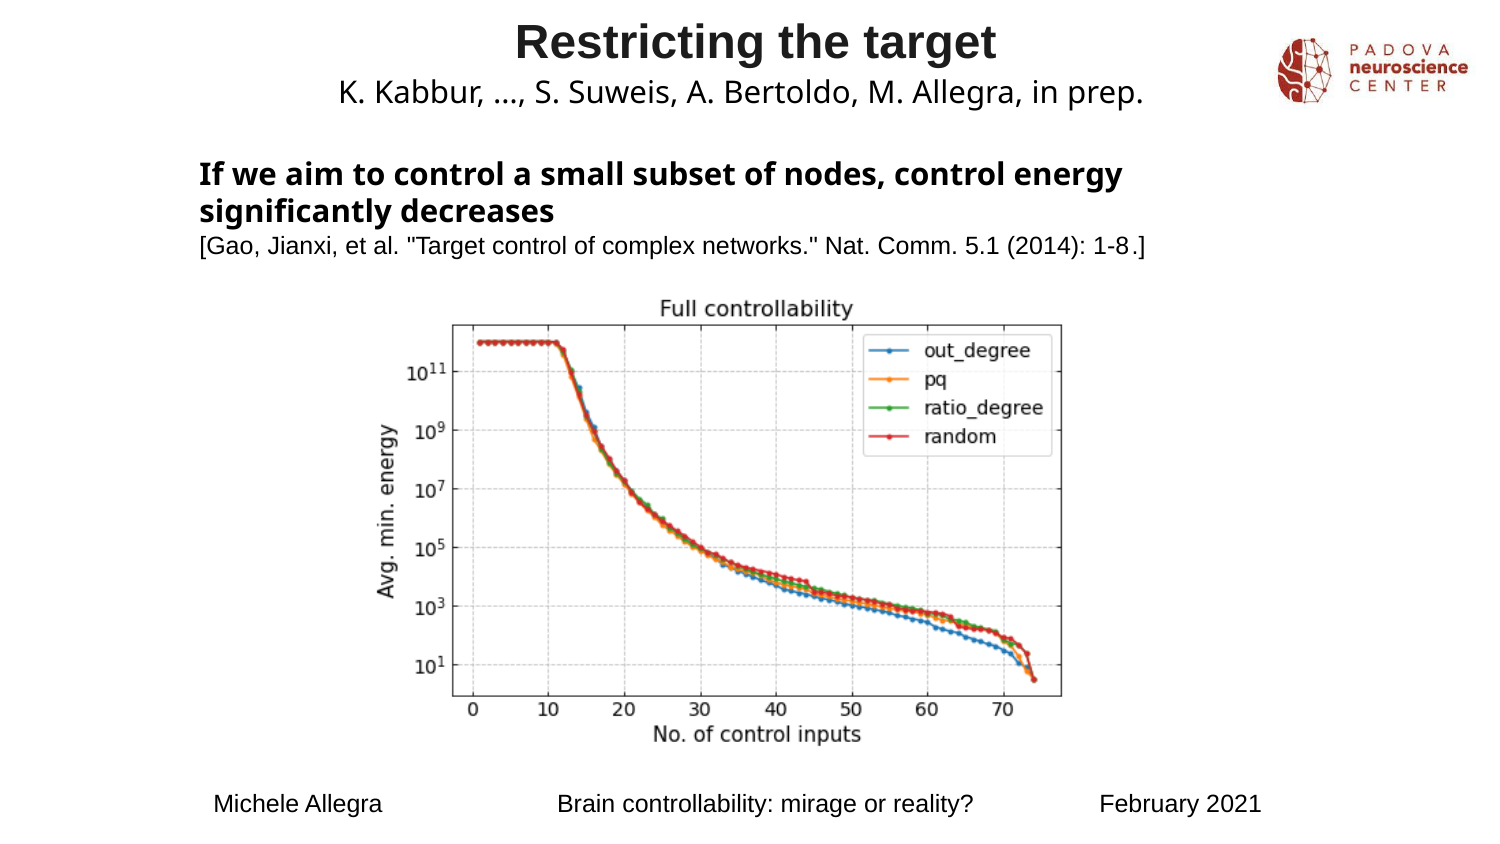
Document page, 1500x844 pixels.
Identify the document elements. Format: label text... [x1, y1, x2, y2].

text_box Michele Allegra Brain controllability: mirage or reality? February 2021 [64, 776, 1415, 828]
text_box K. Kabbur, …, S. Suweis, A. Bertoldo, M. Allegra, in prep. [248, 82, 1303, 125]
text_box Restricting the target [62, 0, 1450, 82]
picture [1268, 10, 1476, 123]
text_box If we aim to control a small subset of nodes, control energy significantly decreases [Gao, Jianxi, et al. "Target control of complex networks." Nat. Comm. 5.1 (2014): 1-8.] [109, 82, 1241, 715]
picture [354, 266, 1140, 757]
